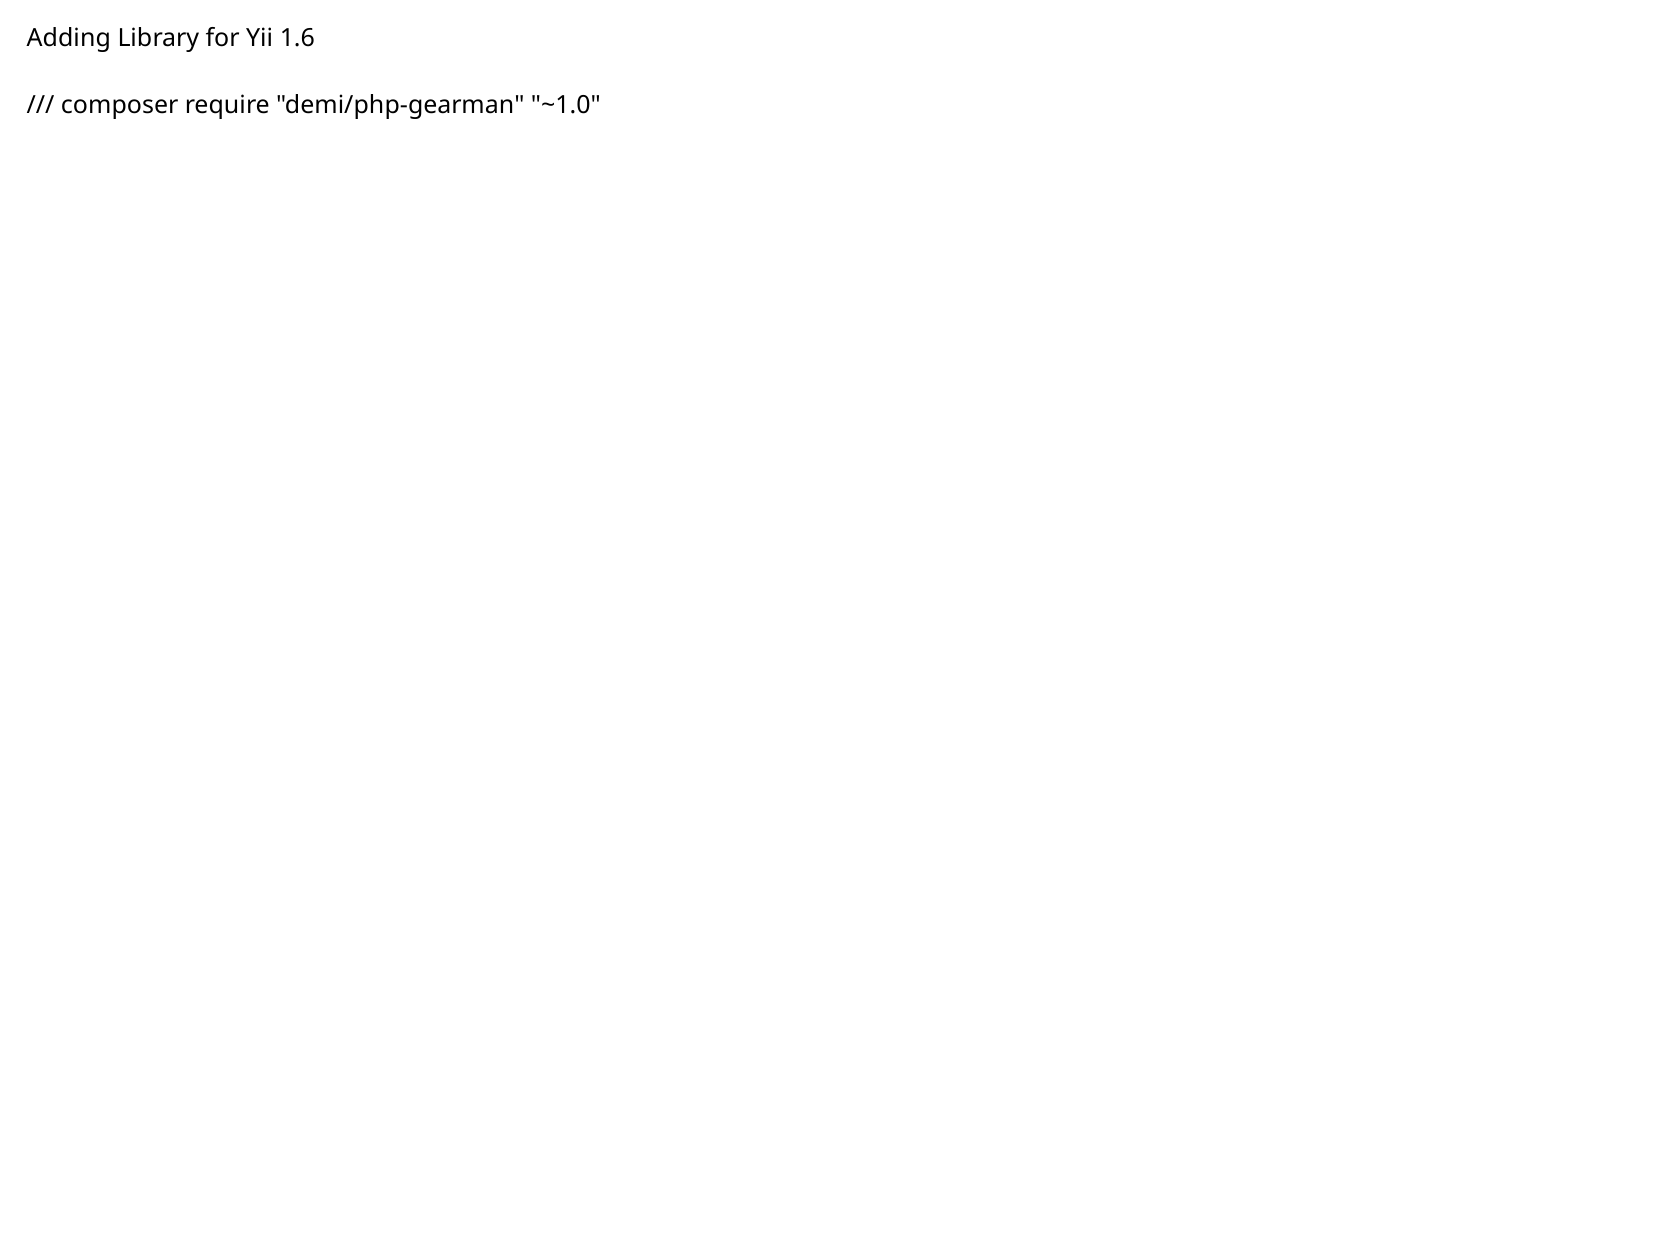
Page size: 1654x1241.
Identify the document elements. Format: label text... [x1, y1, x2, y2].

text_box Adding Library for Yii 1.6 /// composer require "demi/php-gearman" "~1.0" [11, 11, 1619, 1111]
